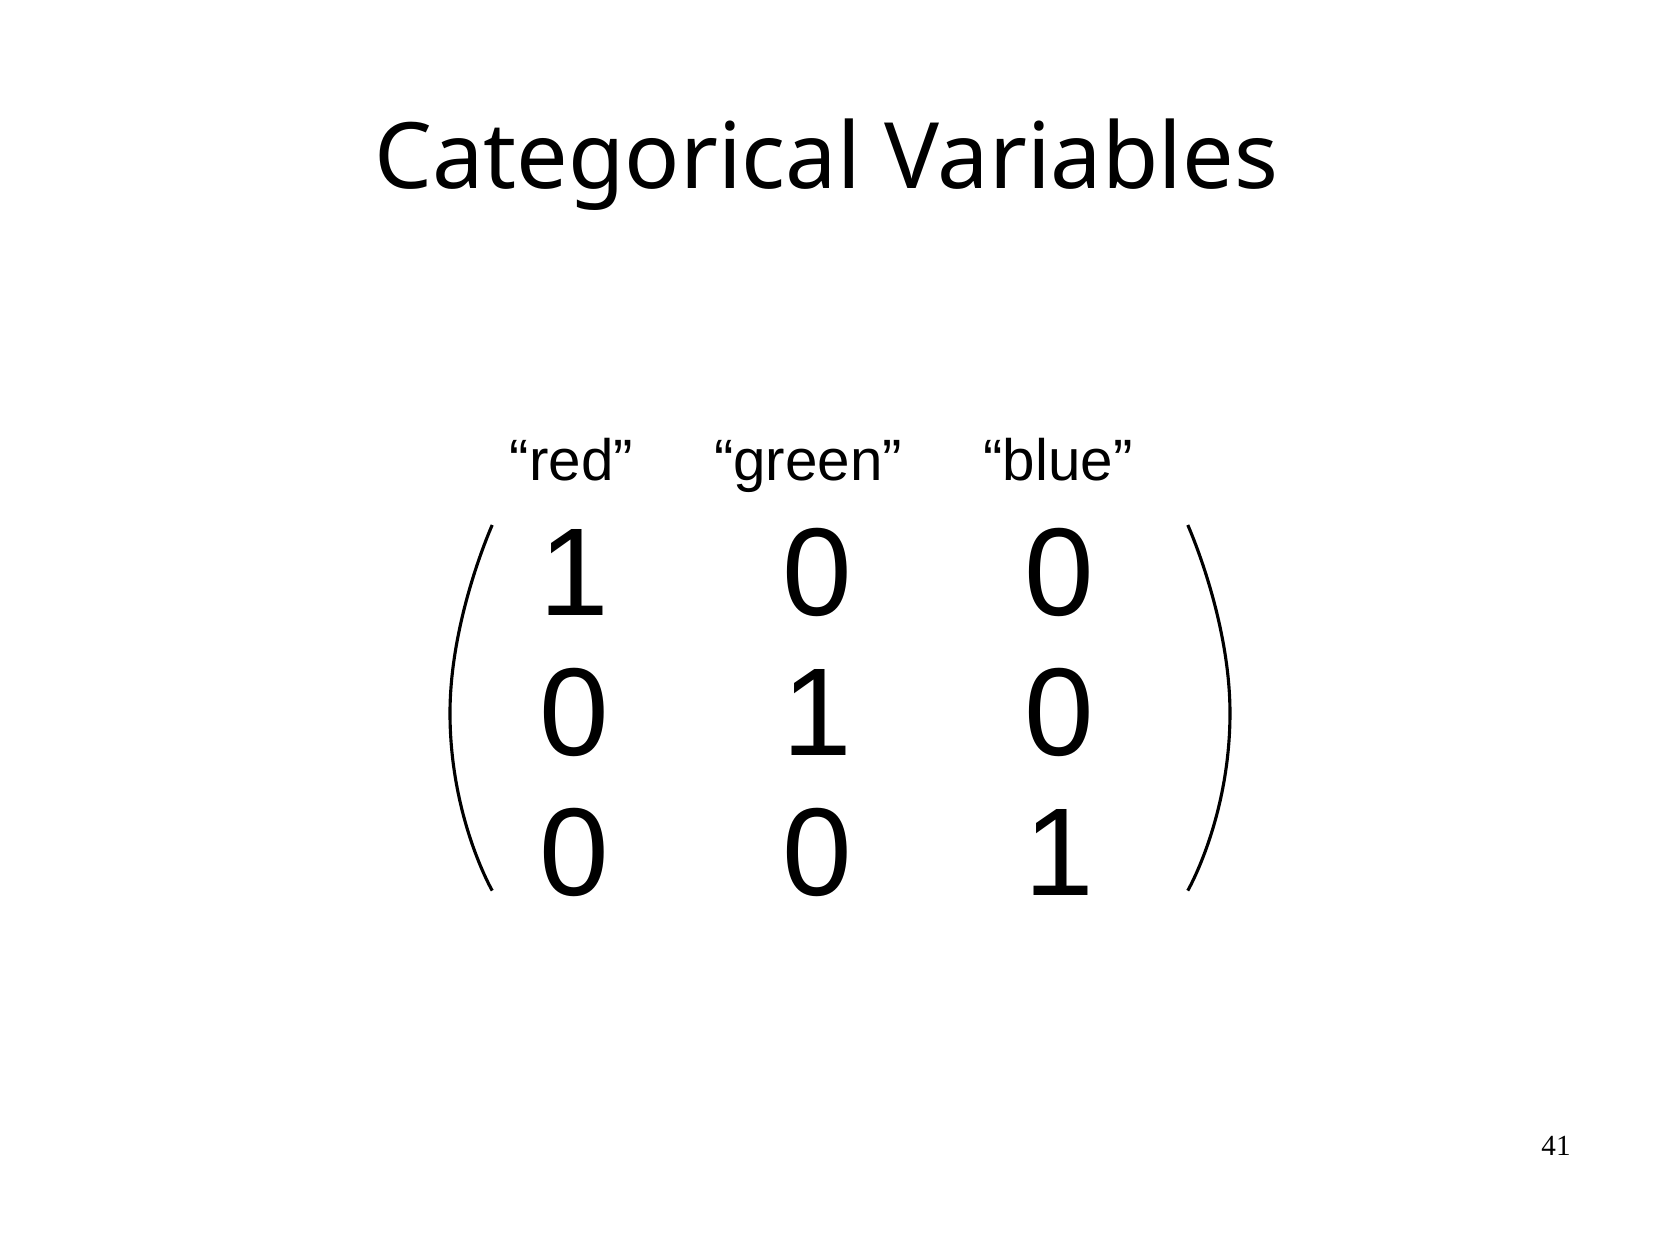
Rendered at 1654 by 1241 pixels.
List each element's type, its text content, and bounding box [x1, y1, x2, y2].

title Categorical Variables [82, 49, 1571, 257]
text_box 1 0 0 0 1 0 0 0 1 [525, 500, 1153, 1066]
text_box “red” “green” “blue” [495, 420, 1216, 500]
